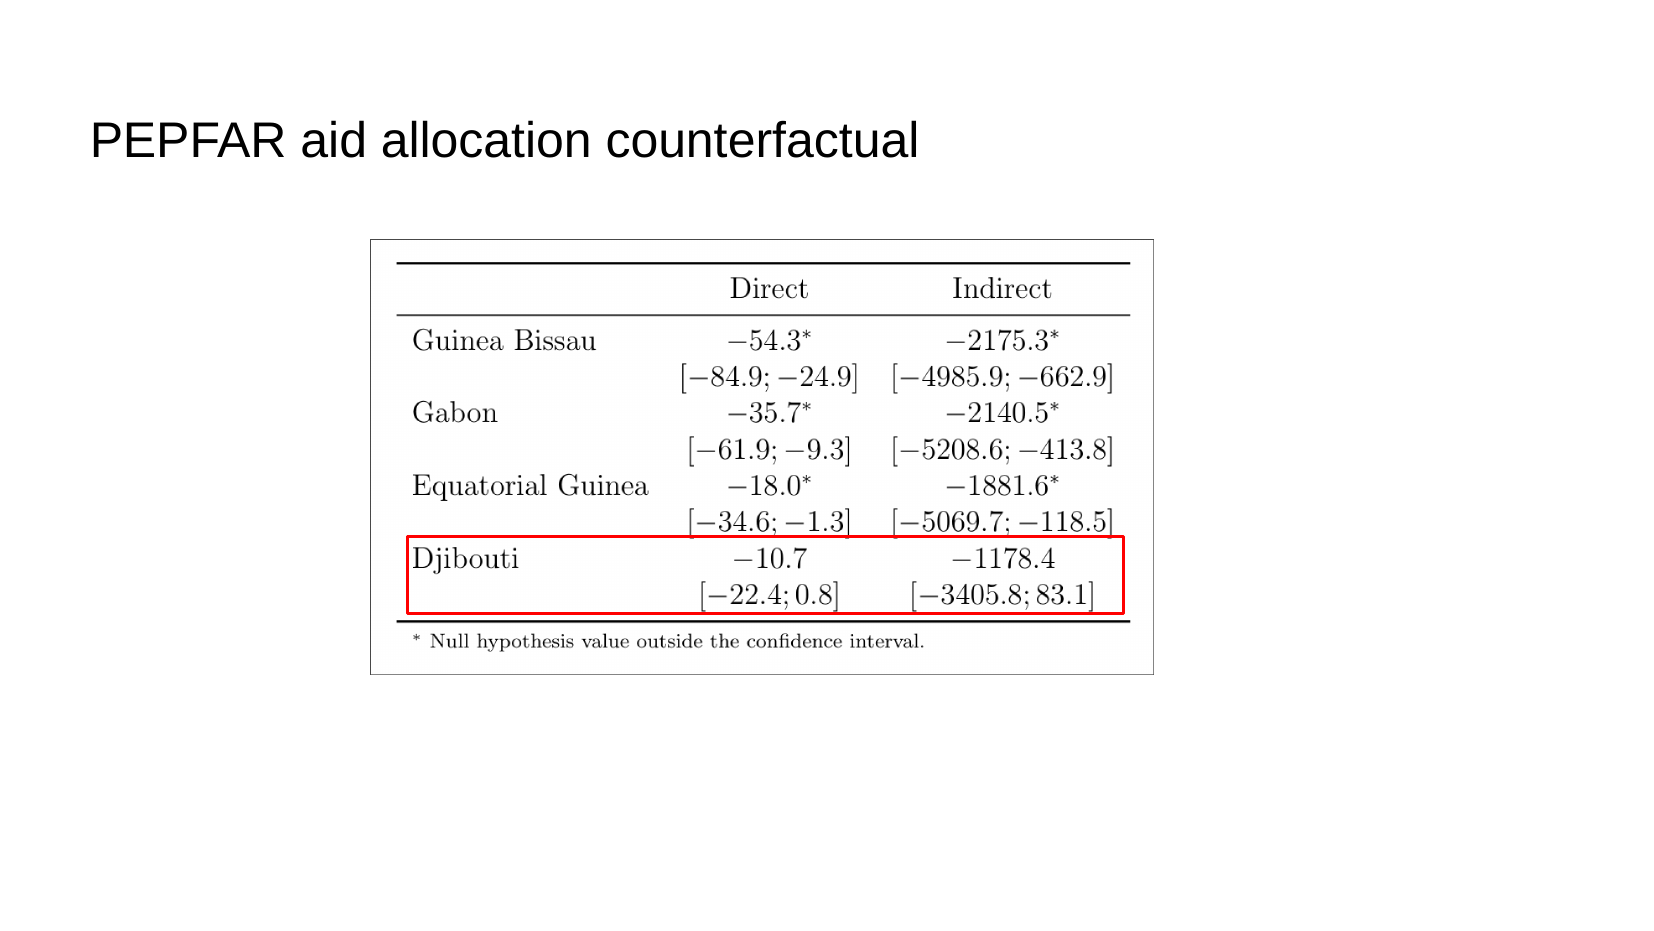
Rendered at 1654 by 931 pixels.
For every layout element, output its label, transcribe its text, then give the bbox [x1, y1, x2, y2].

text_box PEPFAR aid allocation counterfactual [75, 104, 938, 188]
picture [370, 239, 1154, 676]
